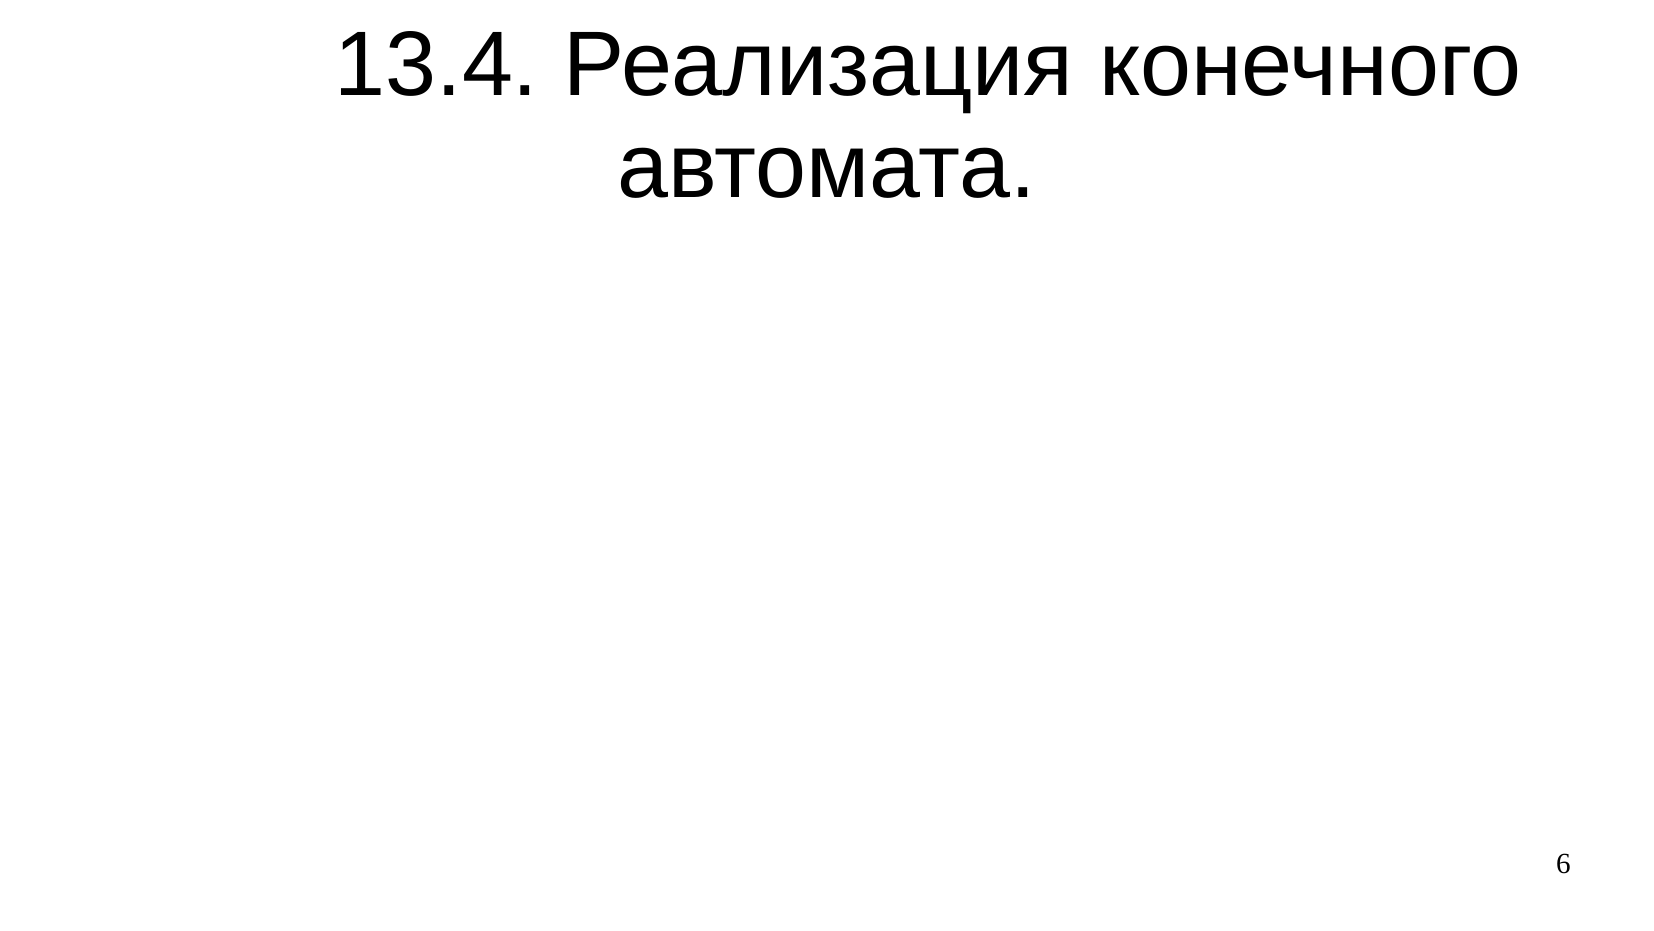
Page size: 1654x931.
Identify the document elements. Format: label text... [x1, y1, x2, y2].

title 13.4. Реализация конечного автомата. [82, 12, 1571, 218]
